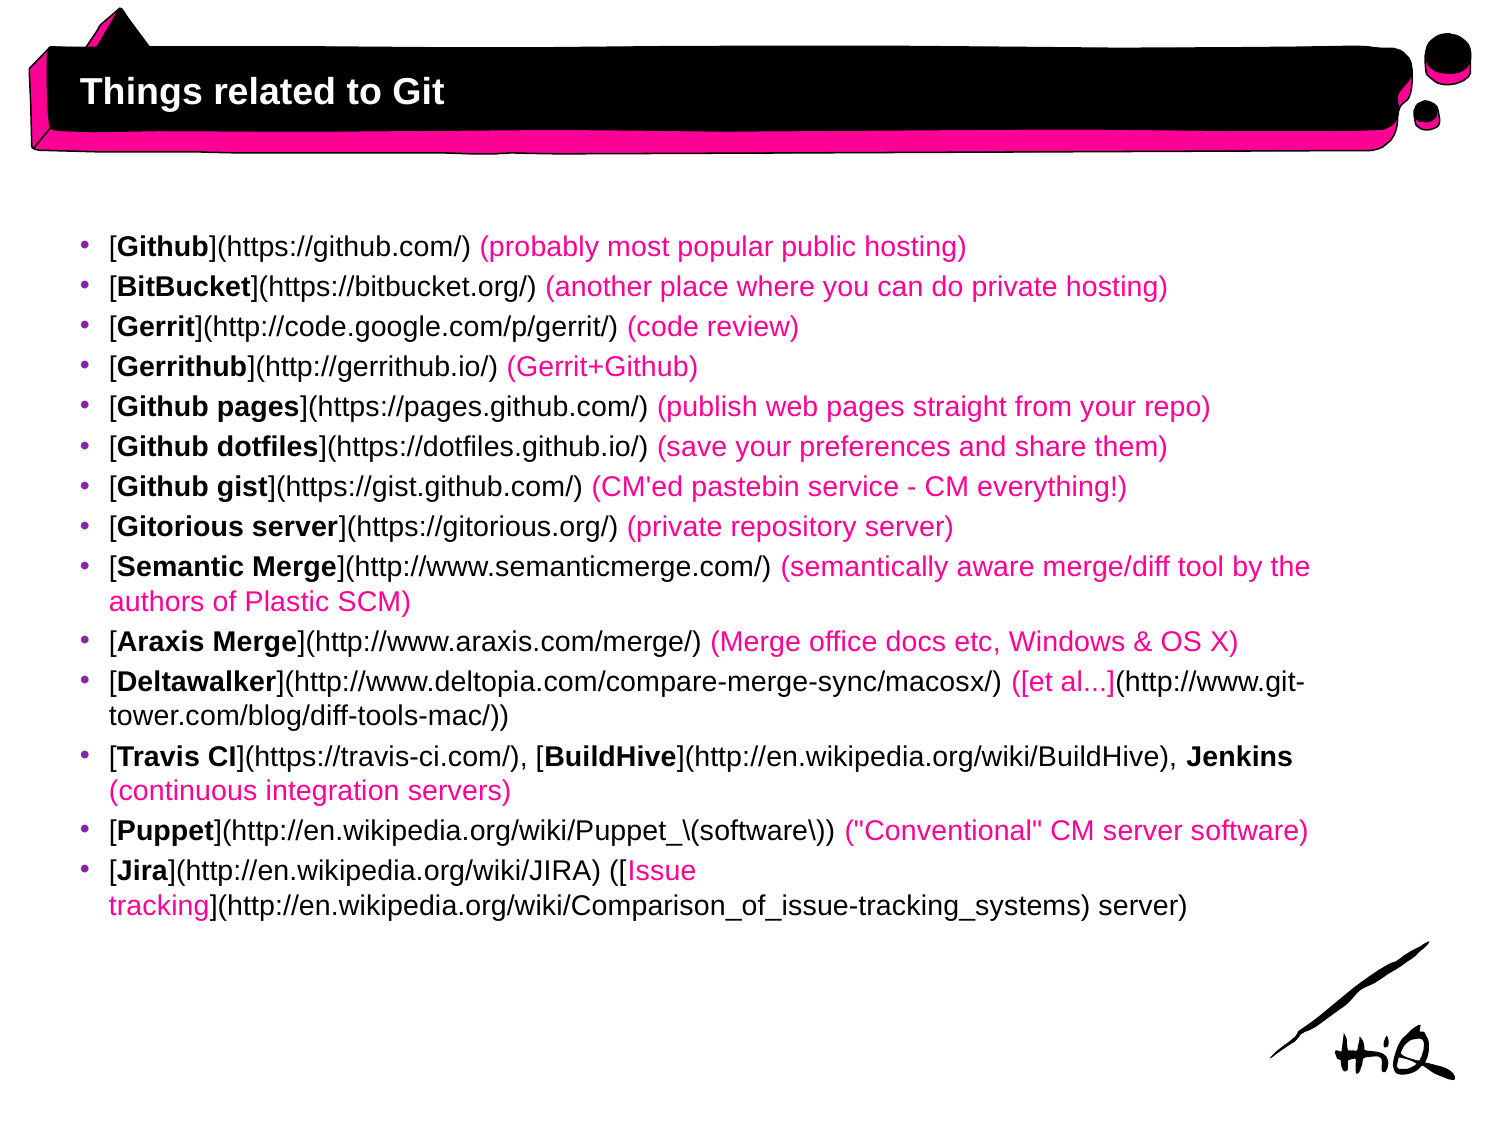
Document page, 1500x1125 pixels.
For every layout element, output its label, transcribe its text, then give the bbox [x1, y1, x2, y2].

list [Github](https://github.com/) (probably most popular public hosting) [BitBucket](https://bitbucket.org/) (another place where you can do private hosting) [Gerrit](http://code.google.com/p/gerrit/) (code review) [Gerrithub](http://gerrithub.io/) (Gerrit+Github) [Github pages](https://pages.github.com/) (publish web pages straight from your repo) [Github dotfiles](https://dotfiles.github.io/) (save your preferences and share them) [Github gist](https://gist.github.com/) (CM'ed pastebin service - CM everything!) [Gitorious server](https://gitorious.org/) (private repository server) [Semantic Merge](http://www.semanticmerge.com/) (semantically aware merge/diff tool by the authors of Plastic SCM) [Araxis Merge](http://www.araxis.com/merge/) (Merge office docs etc, Windows & OS X) [Deltawalker](http://www.deltopia.com/compare-merge-sync/macosx/) ([et al...](http://www.git-tower.com/blog/diff-tools-mac/)) [Travis CI](https://travis-ci.com/), [BuildHive](http://en.wikipedia.org/wiki/BuildHive), Jenkins (continuous integration servers) [Puppet](http://en.wikipedia.org/wiki/Puppet_\(software\)) ("Conventional" CM server software) [Jira](http://en.wikipedia.org/wiki/JIRA) ([Issue tracking](http://en.wikipedia.org/wiki/Comparison_of_issue-tracking_systems) server) [64, 220, 1365, 929]
title Things related to Git [64, 54, 1365, 126]
